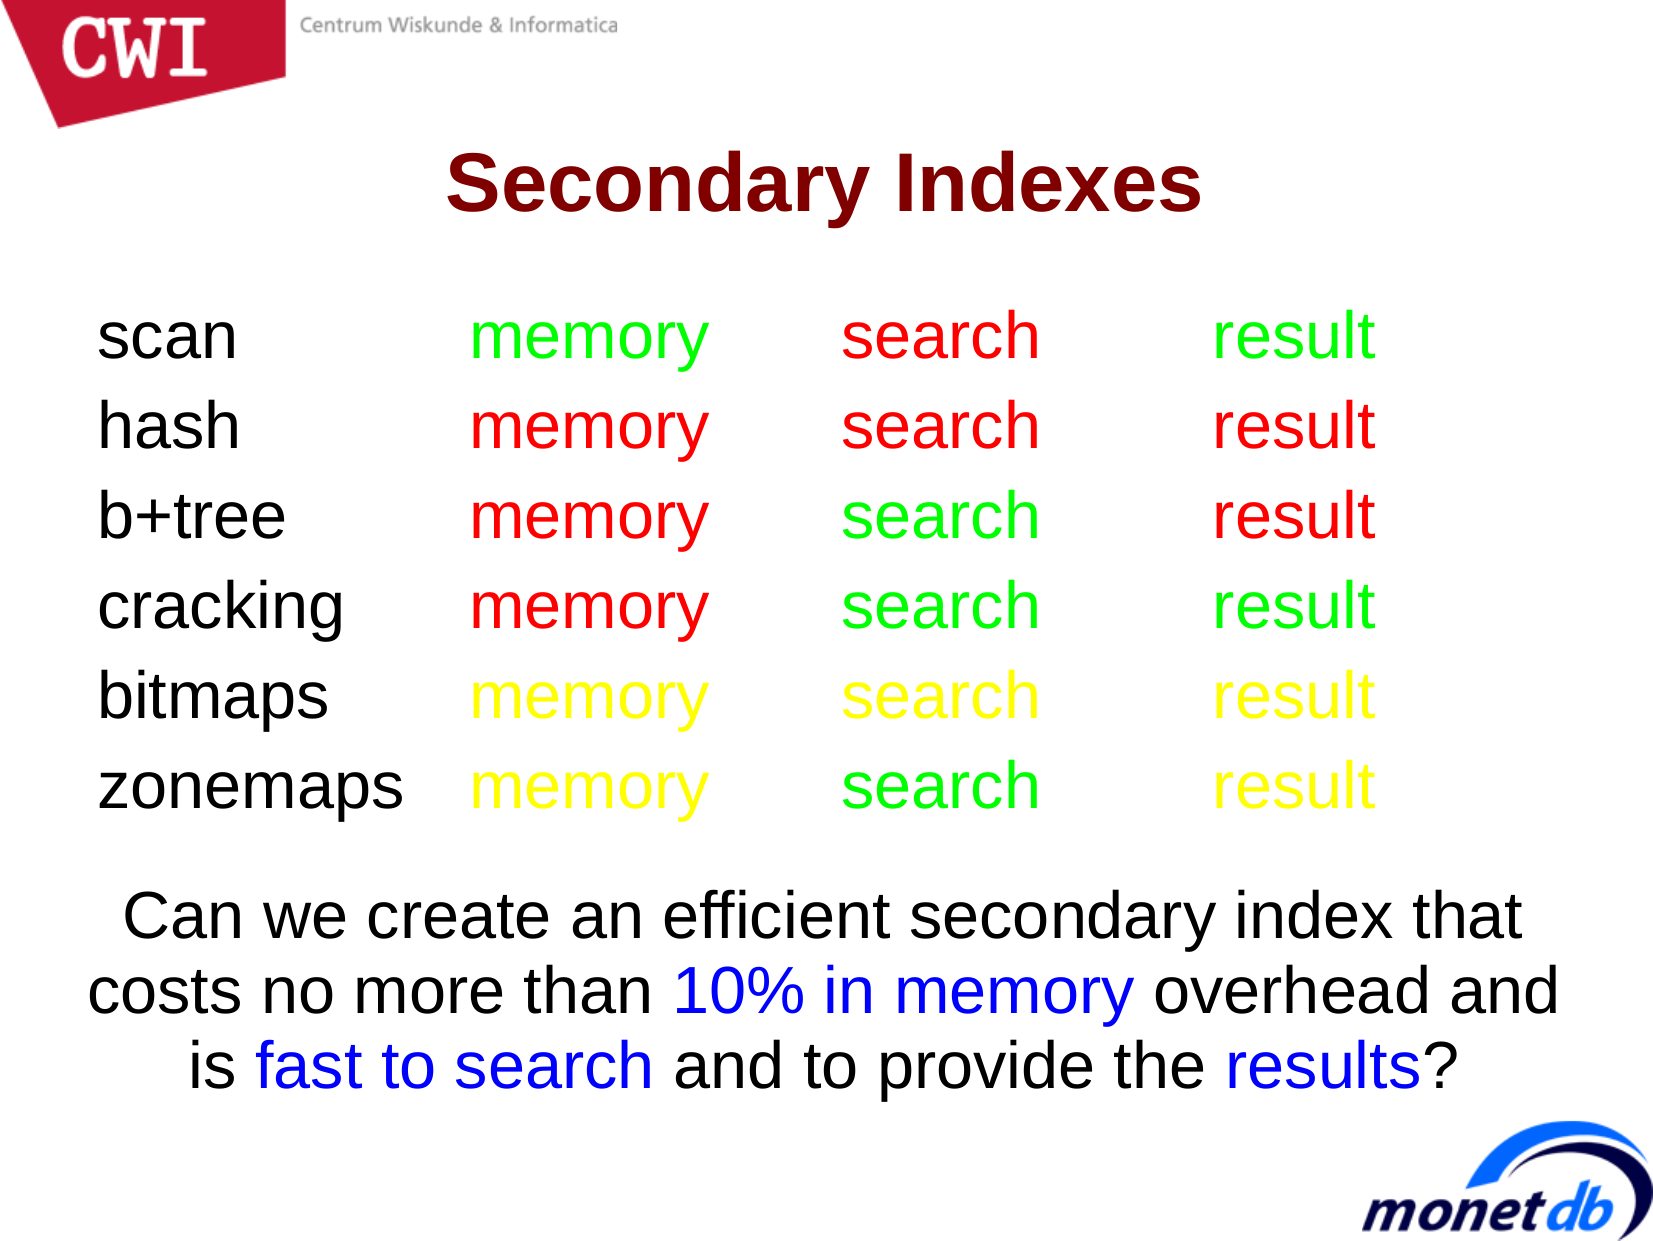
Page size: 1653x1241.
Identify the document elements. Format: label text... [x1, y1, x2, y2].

table_cell result [1198, 741, 1570, 831]
list Can we create an efficient secondary index that costs no more than 10% in memory overhead and is fast to search and to provide the results? [84, 878, 1564, 1104]
picture [1362, 1118, 1653, 1241]
table_cell search [826, 470, 1198, 561]
picture [0, 0, 691, 129]
table_cell b+tree [83, 470, 454, 561]
table_header scan [83, 290, 454, 380]
table_cell memory [454, 470, 826, 561]
table_cell search [826, 741, 1198, 831]
table_cell result [1198, 380, 1570, 470]
table_cell memory [454, 651, 826, 741]
table_cell search [826, 651, 1198, 741]
table_cell hash [83, 380, 454, 470]
table_cell result [1198, 470, 1570, 561]
table_cell memory [454, 380, 826, 470]
table_cell result [1198, 561, 1570, 651]
table_cell memory [454, 741, 826, 831]
table_cell search [826, 561, 1198, 651]
table_header result [1198, 290, 1570, 380]
table_cell zonemaps [83, 741, 454, 831]
table_cell bitmaps [83, 651, 454, 741]
title Secondary Indexes [37, 78, 1613, 287]
table_header search [826, 290, 1198, 380]
table_header memory [454, 290, 826, 380]
table_cell memory [454, 561, 826, 651]
table_cell search [826, 380, 1198, 470]
table_cell cracking [83, 561, 454, 651]
table_cell result [1198, 651, 1570, 741]
